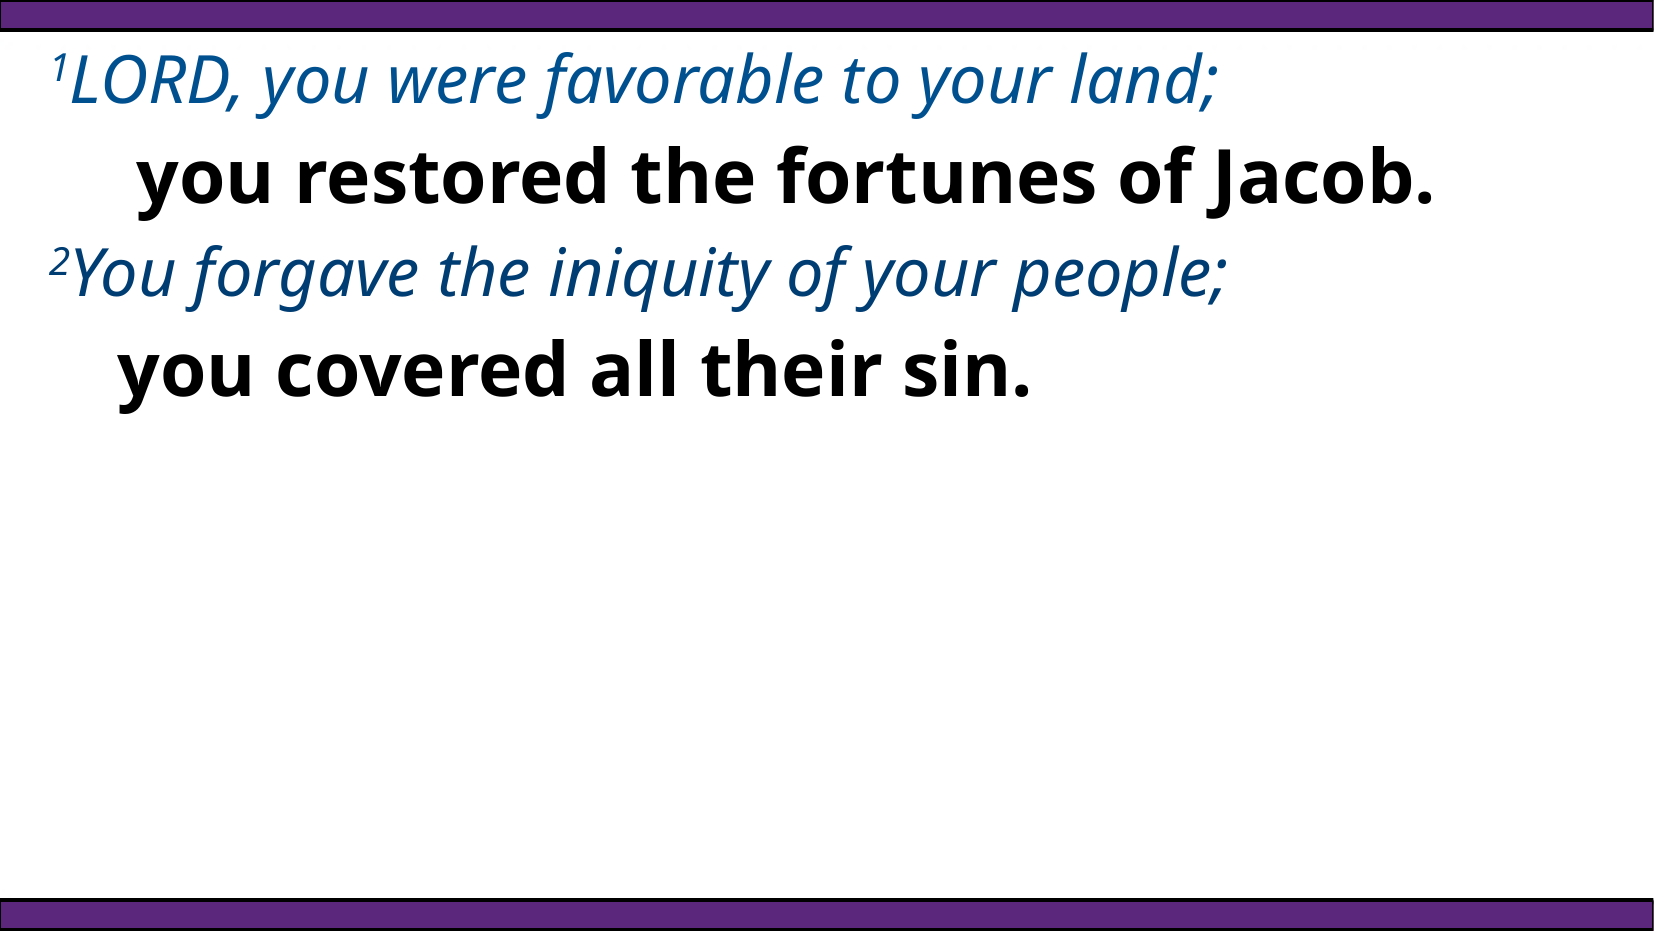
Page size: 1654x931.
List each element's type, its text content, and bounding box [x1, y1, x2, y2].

picture [0, 31, 1654, 900]
text_box 1LORD, you were favorable to your land; you restored the fortunes of Jacob. 2You forgave the iniquity of your people; you covered all their sin. [33, 25, 1594, 418]
text_box [0, 0, 1654, 31]
text_box [0, 900, 1654, 931]
